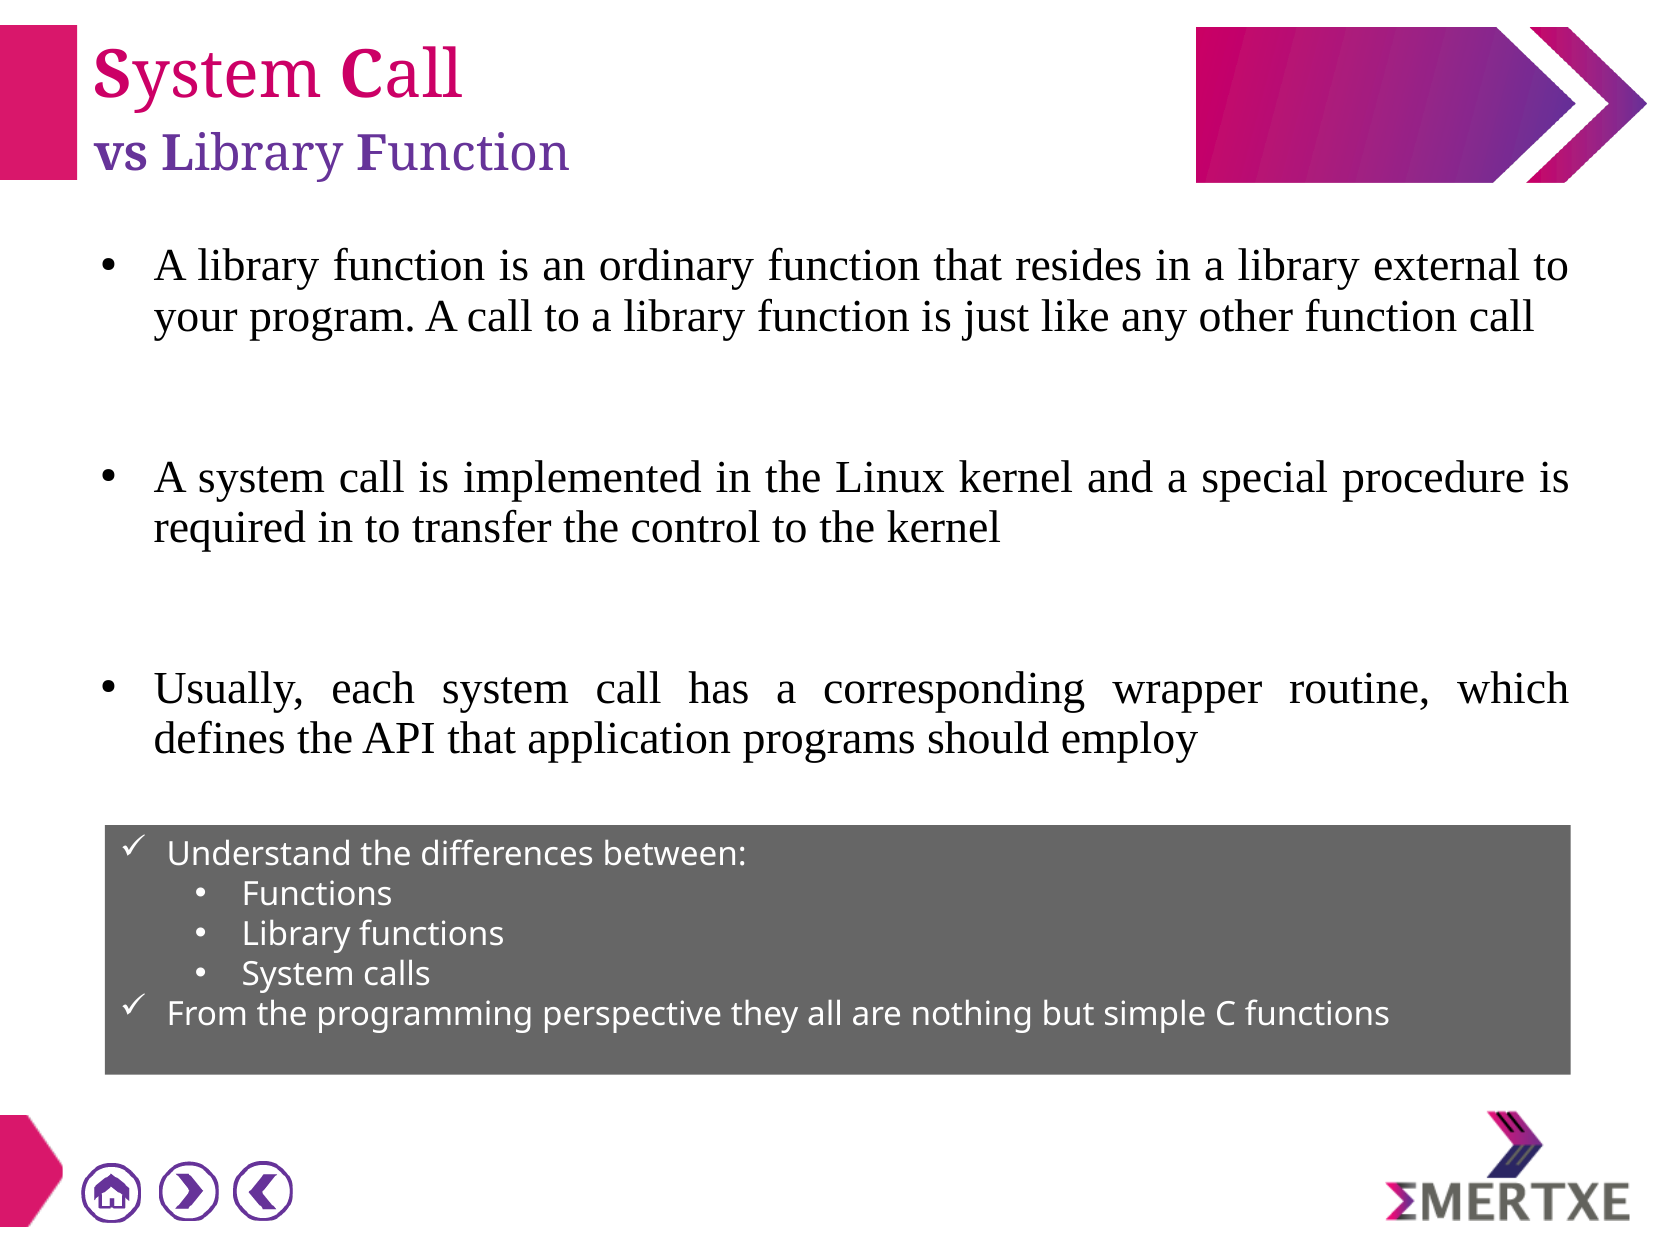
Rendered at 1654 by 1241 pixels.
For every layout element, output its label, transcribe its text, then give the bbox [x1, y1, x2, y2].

picture [1385, 1107, 1631, 1221]
picture [81, 1163, 141, 1223]
picture [233, 1161, 293, 1222]
title System Call vs Library Function [93, 2, 1571, 210]
text_box Understand the differences between: Functions Library functions System calls From the programming perspective they all are nothing but simple C functions [104, 825, 1571, 1075]
picture [1571, 27, 1647, 183]
picture [159, 1161, 219, 1221]
list A library function is an ordinary function that resides in a library external to your program. A call to a library function is just like any other function call A system call is implemented in the Linux kernel and a special procedure is required in to transfer the control to the kernel Usually, each system call has a corresponding wrapper routine, which defines the API that application programs should employ [82, 240, 1571, 1081]
